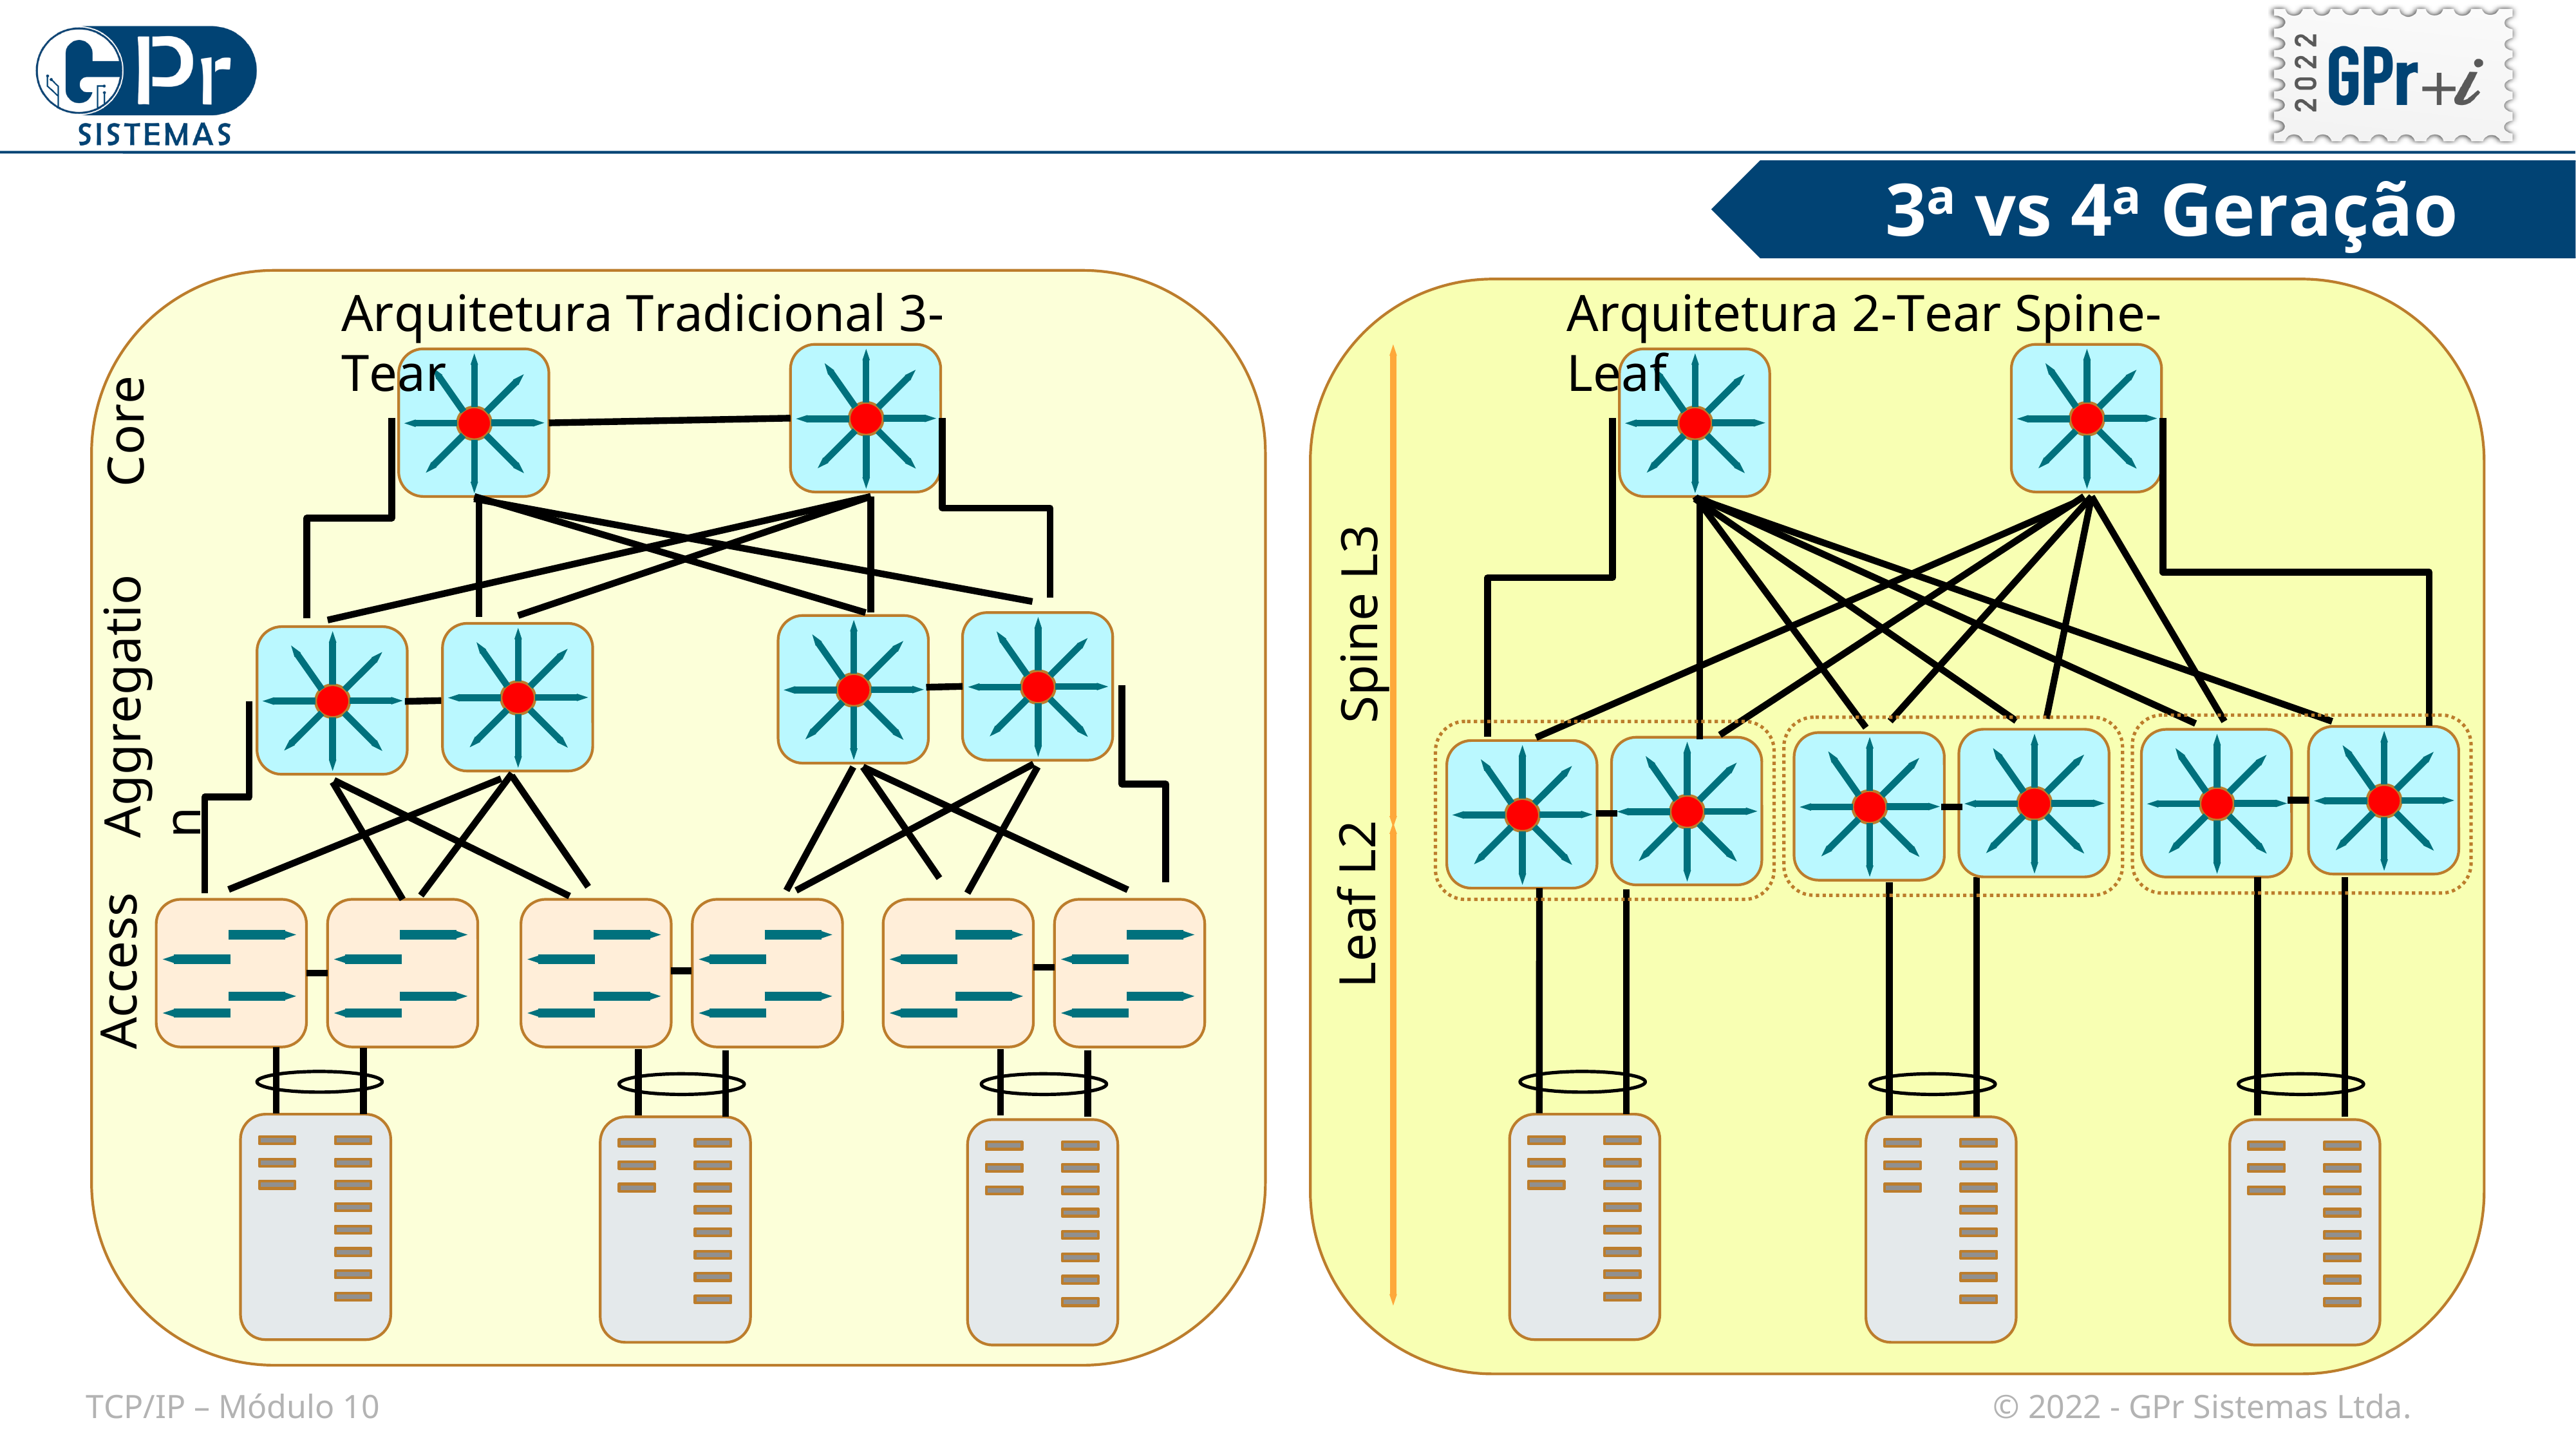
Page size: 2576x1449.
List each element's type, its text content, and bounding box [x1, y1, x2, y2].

text_box Core [88, 358, 160, 497]
picture [2268, 4, 2519, 145]
text_box 3a vs 4a Geração [1854, 157, 2490, 256]
text_box Aggregation [86, 559, 156, 848]
text_box Leaf L2 [1321, 782, 1391, 998]
picture [34, 26, 257, 147]
text_box [1712, 160, 2576, 258]
text_box Access [82, 882, 153, 1059]
text_box [91, 270, 1266, 1365]
text_box Spine L3 [1322, 500, 1390, 734]
text_box Arquitetura Tradicional 3-Tear [332, 276, 996, 347]
text_box [1310, 279, 2485, 1374]
text_box Arquitetura 2-Tear Spine-Leaf [1557, 276, 2221, 347]
